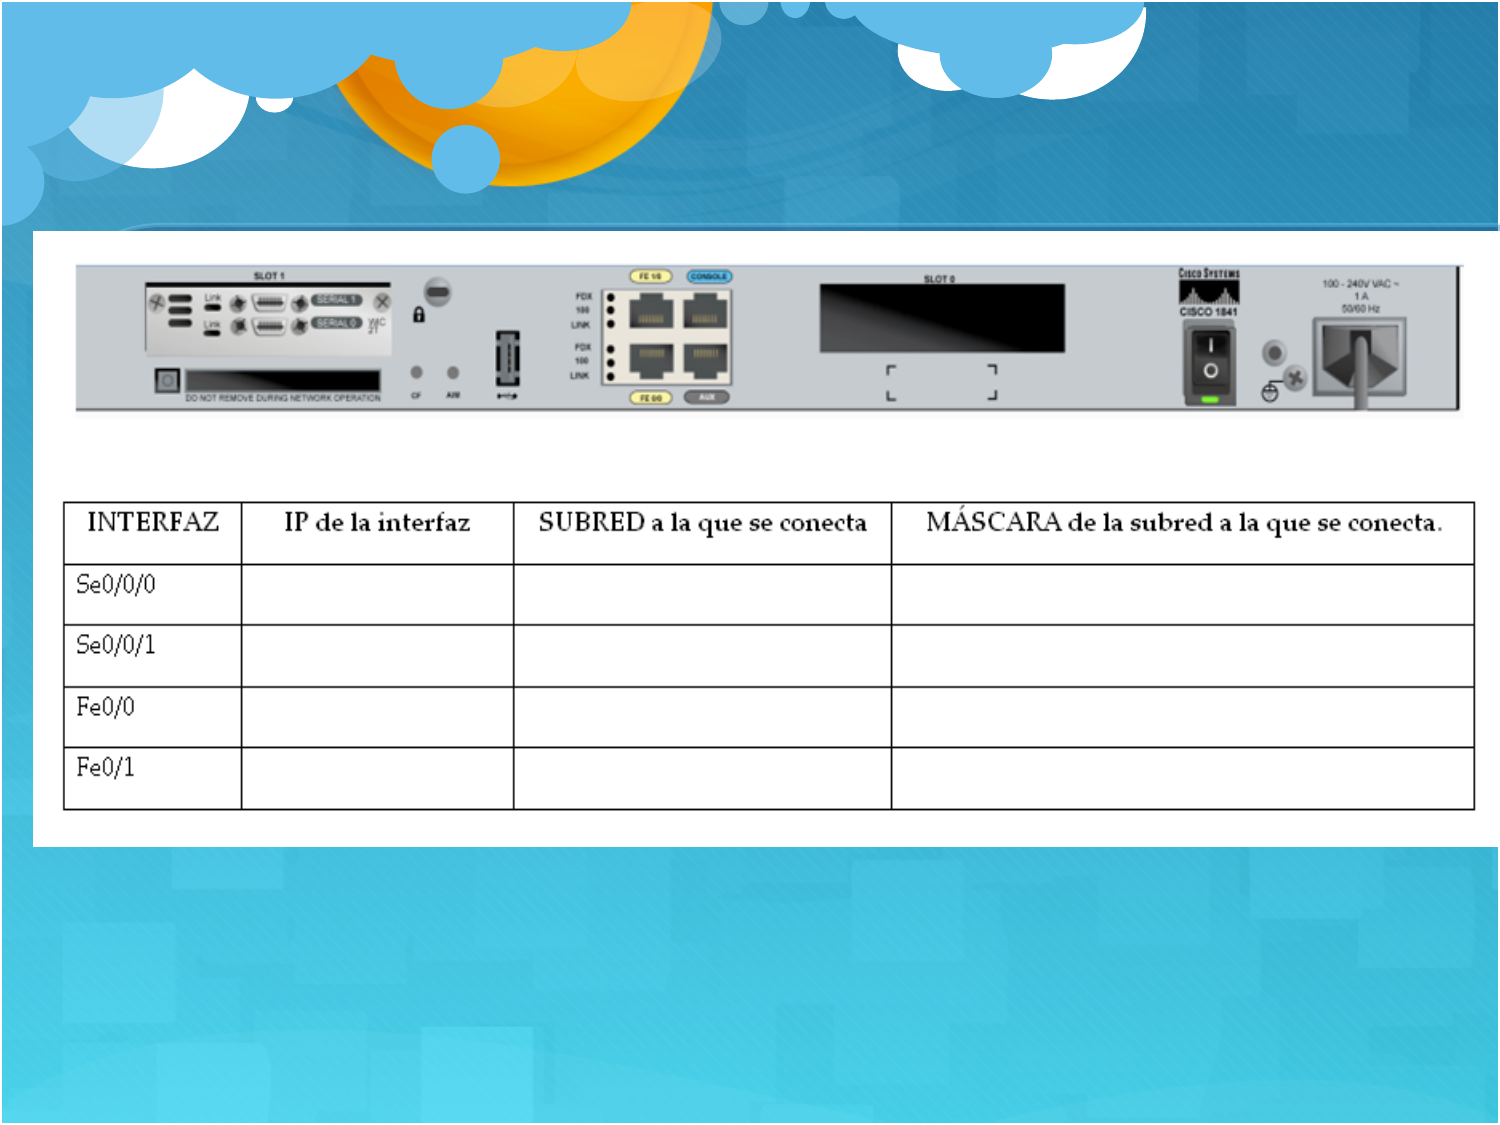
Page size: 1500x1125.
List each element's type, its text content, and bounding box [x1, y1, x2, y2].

title Router: funciones. [117, 222, 1498, 231]
picture [2, 2, 1500, 1123]
table_cell [719, 2, 769, 26]
